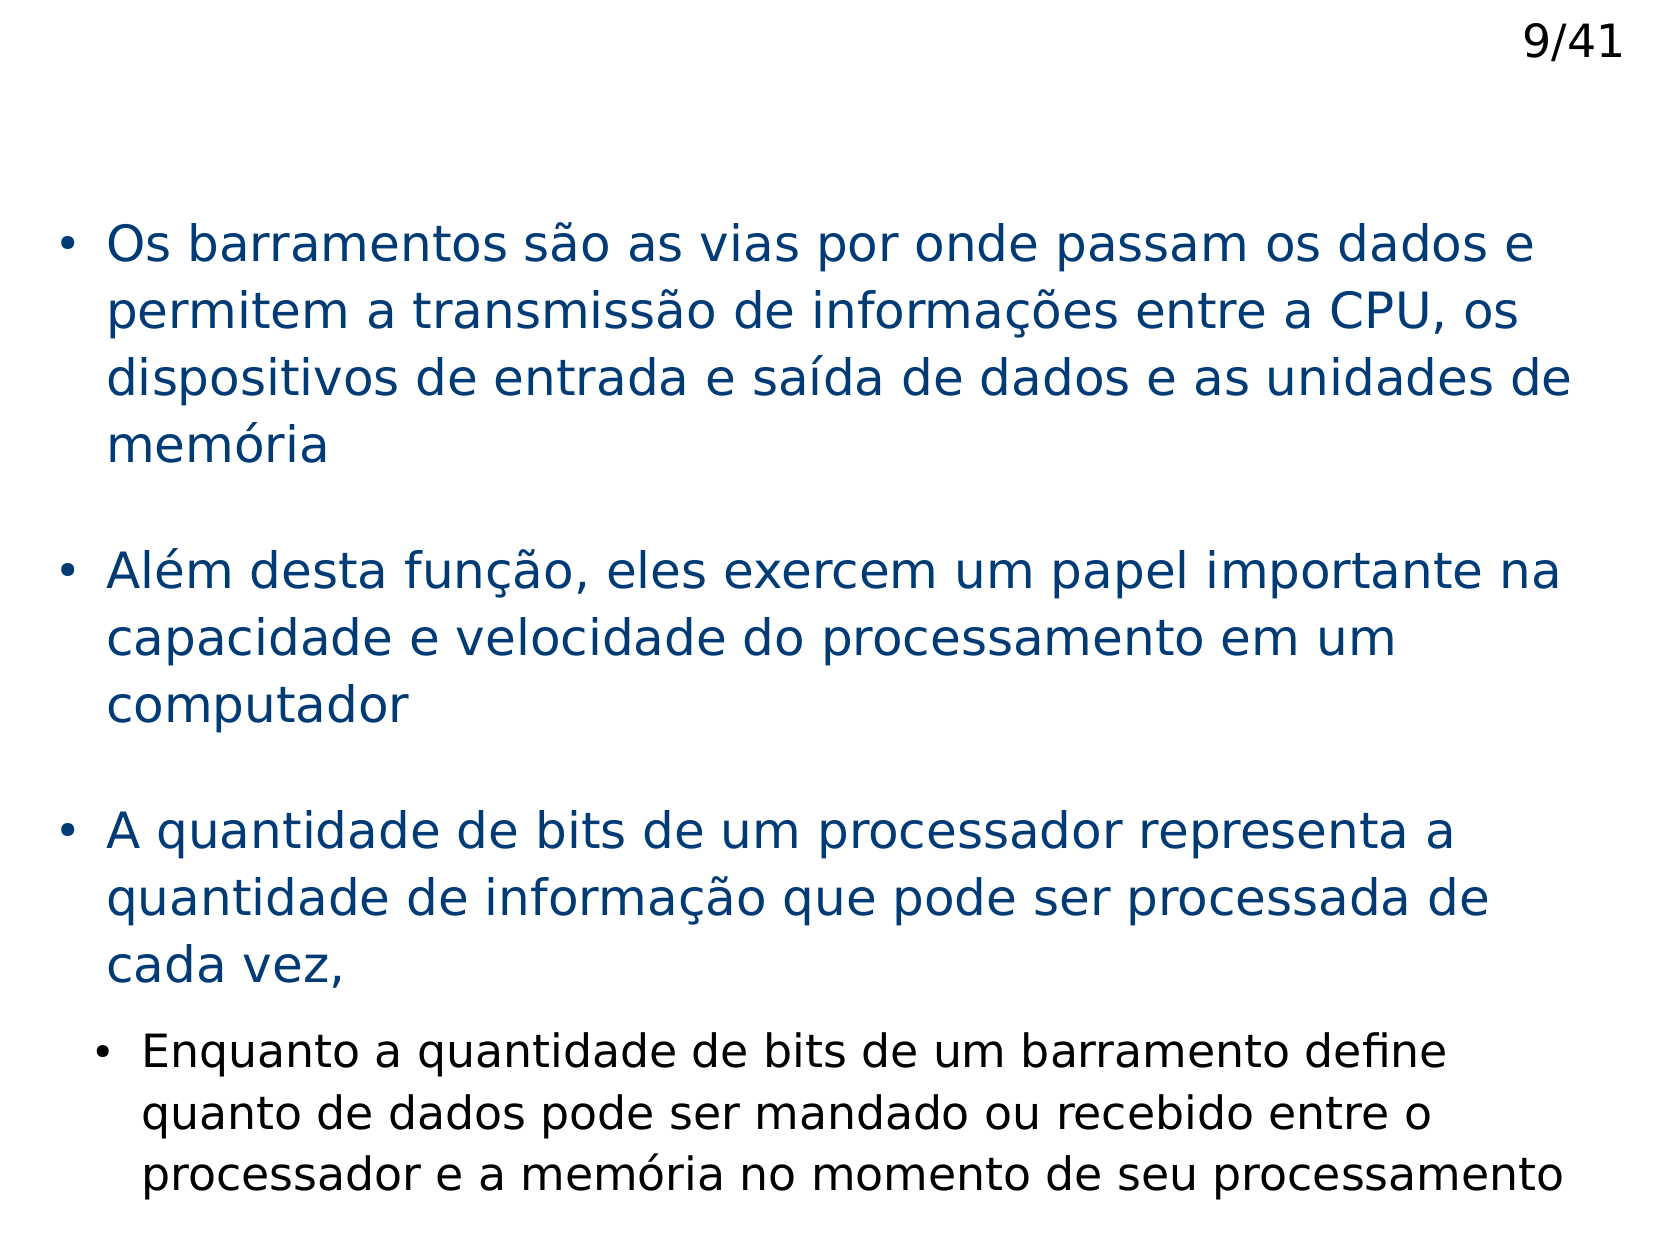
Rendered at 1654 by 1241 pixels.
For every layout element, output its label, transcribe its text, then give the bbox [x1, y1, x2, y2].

list Os barramentos são as vias por onde passam os dados e permitem a transmissão de informações entre a CPU, os dispositivos de entrada e saída de dados e as unidades de memória Além desta função, eles exercem um papel importante na capacidade e velocidade do processamento em um computador A quantidade de bits de um processador representa a quantidade de informação que pode ser processada de cada vez, Enquanto a quantidade de bits de um barramento define quanto de dados pode ser mandado ou recebido entre o processador e a memória no momento de seu processamento [59, 206, 1625, 1211]
